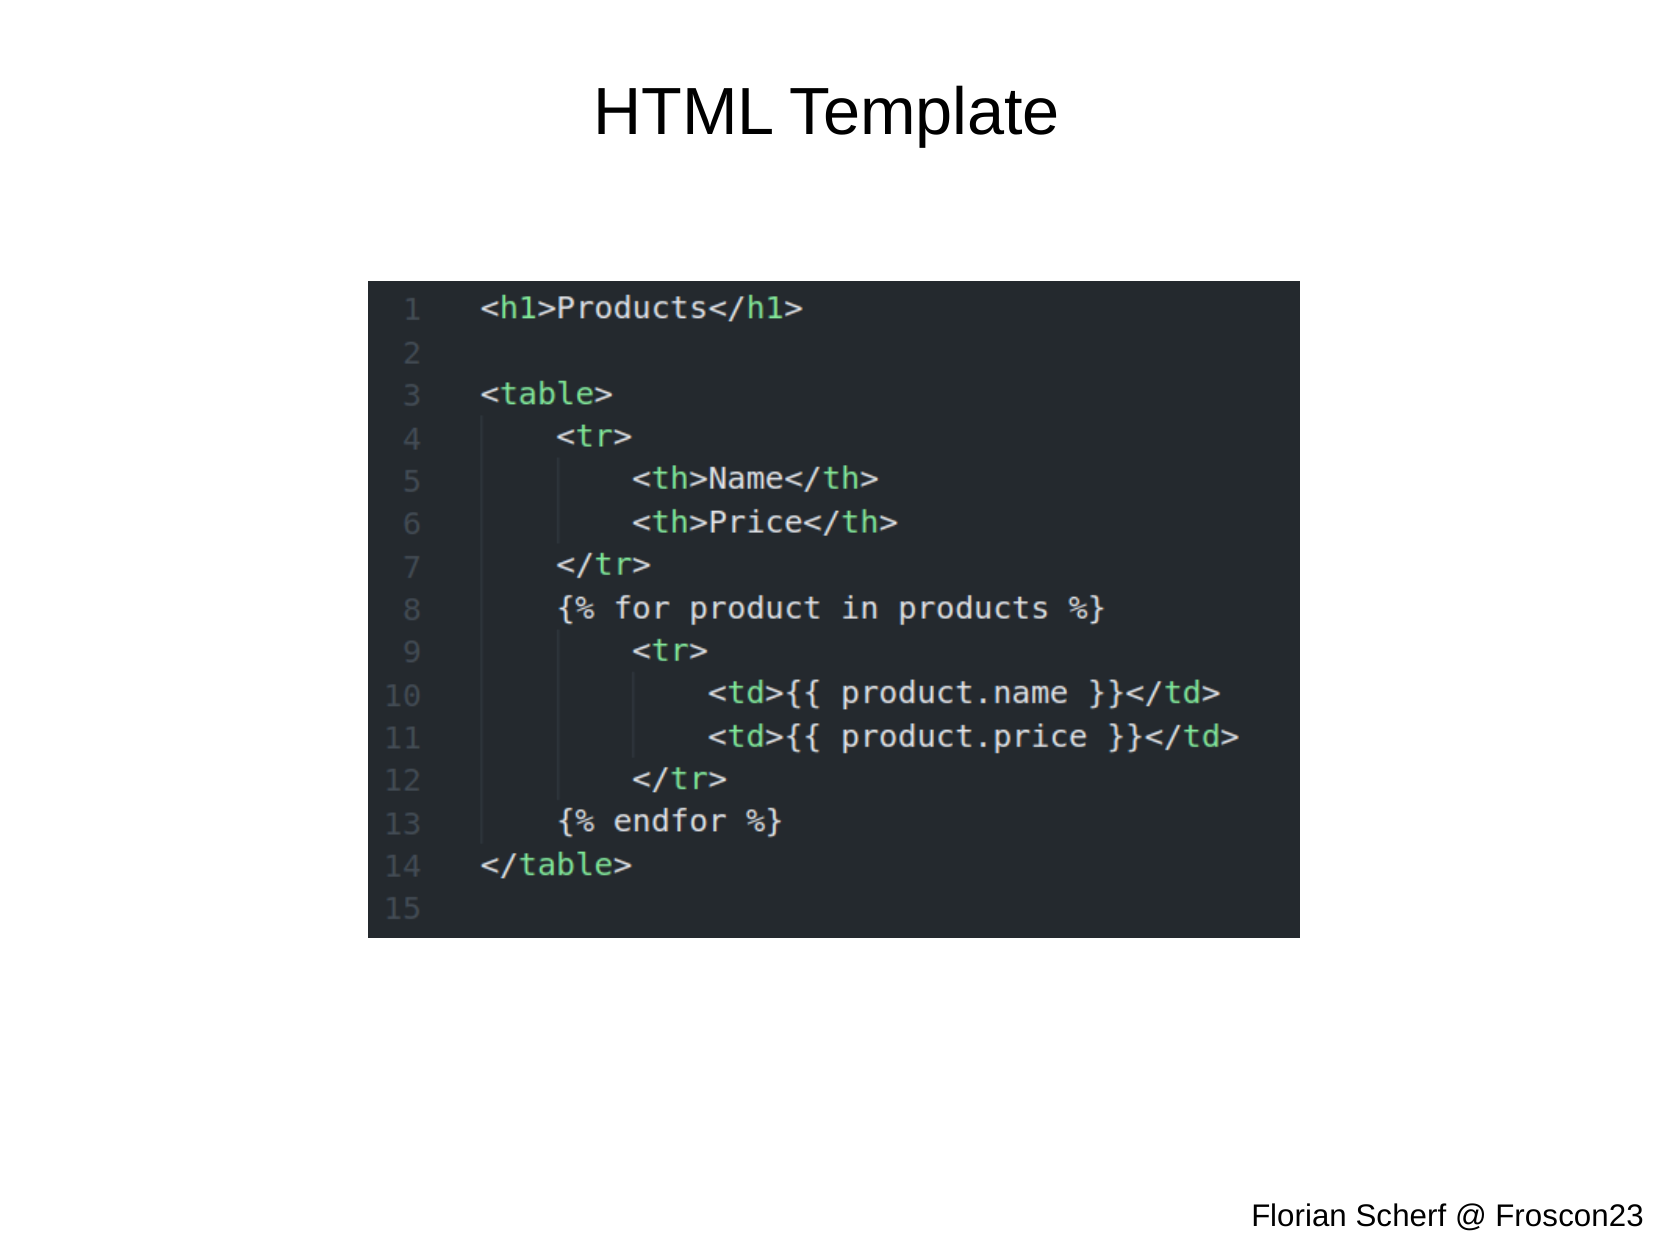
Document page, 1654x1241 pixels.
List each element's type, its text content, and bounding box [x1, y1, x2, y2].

list Florian Scherf @ Froscon23 [1180, 1198, 1654, 1241]
picture [368, 281, 1300, 938]
title HTML Template [82, 8, 1571, 216]
